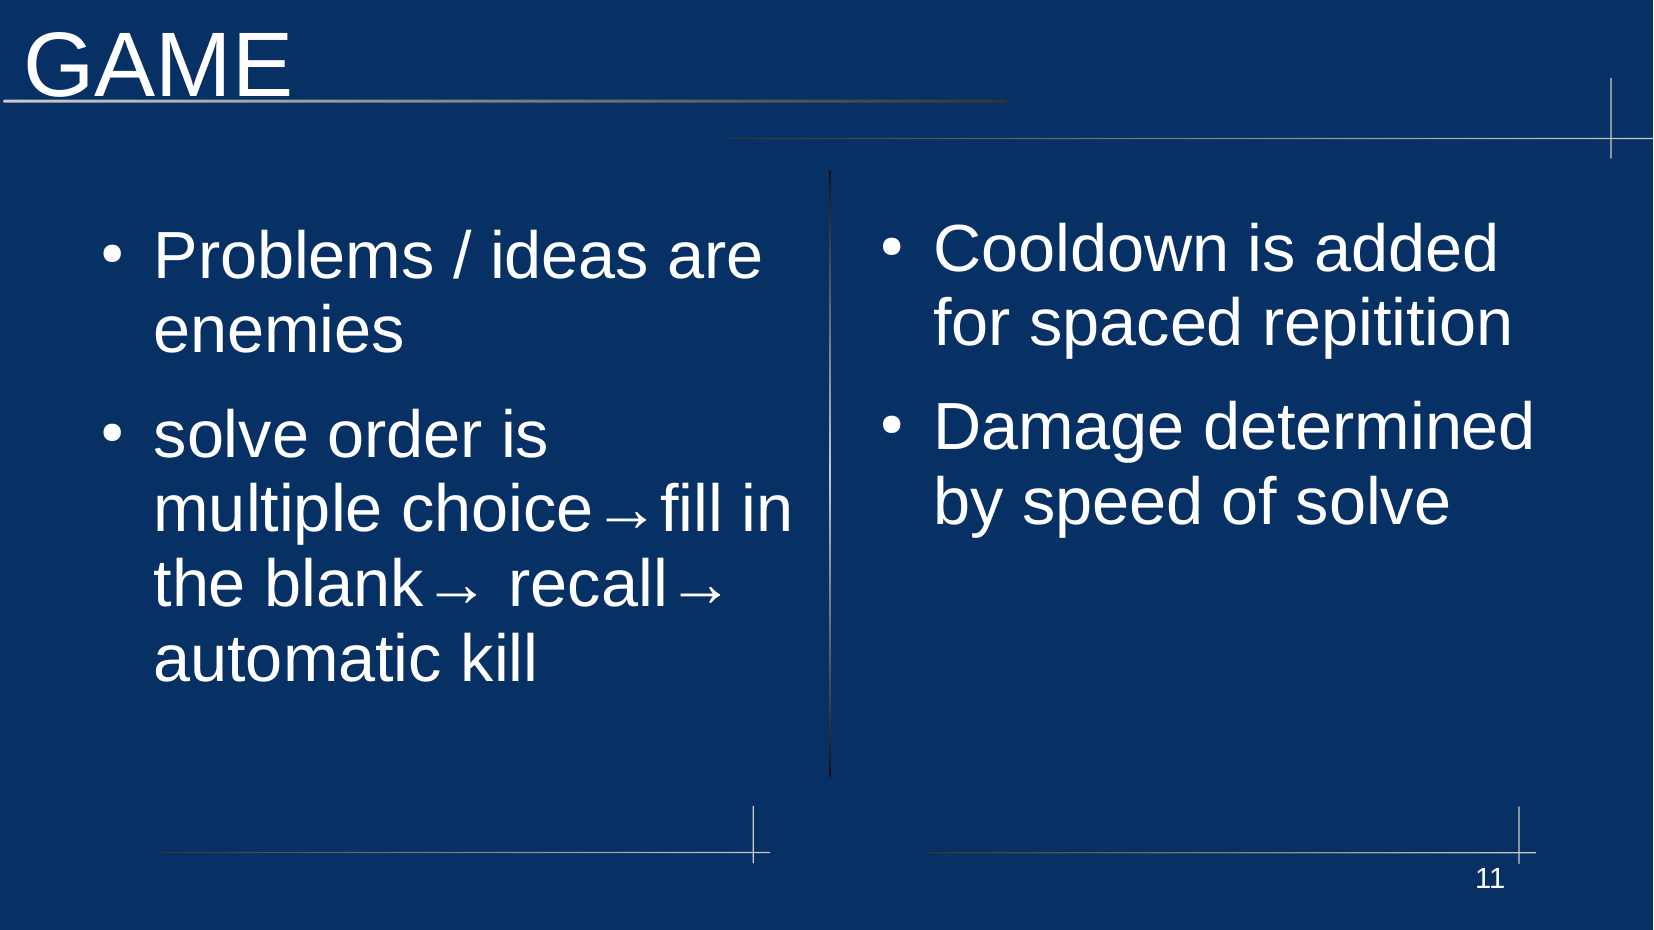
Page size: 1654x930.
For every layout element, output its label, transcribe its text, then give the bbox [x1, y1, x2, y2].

list Cooldown is added for spaced repitition Damage determined by speed of solve [862, 210, 1589, 750]
title GAME [23, 11, 1588, 119]
list Problems / ideas are enemies solve order is multiple choice→fill in the blank→ recall→ automatic kill [82, 217, 809, 757]
